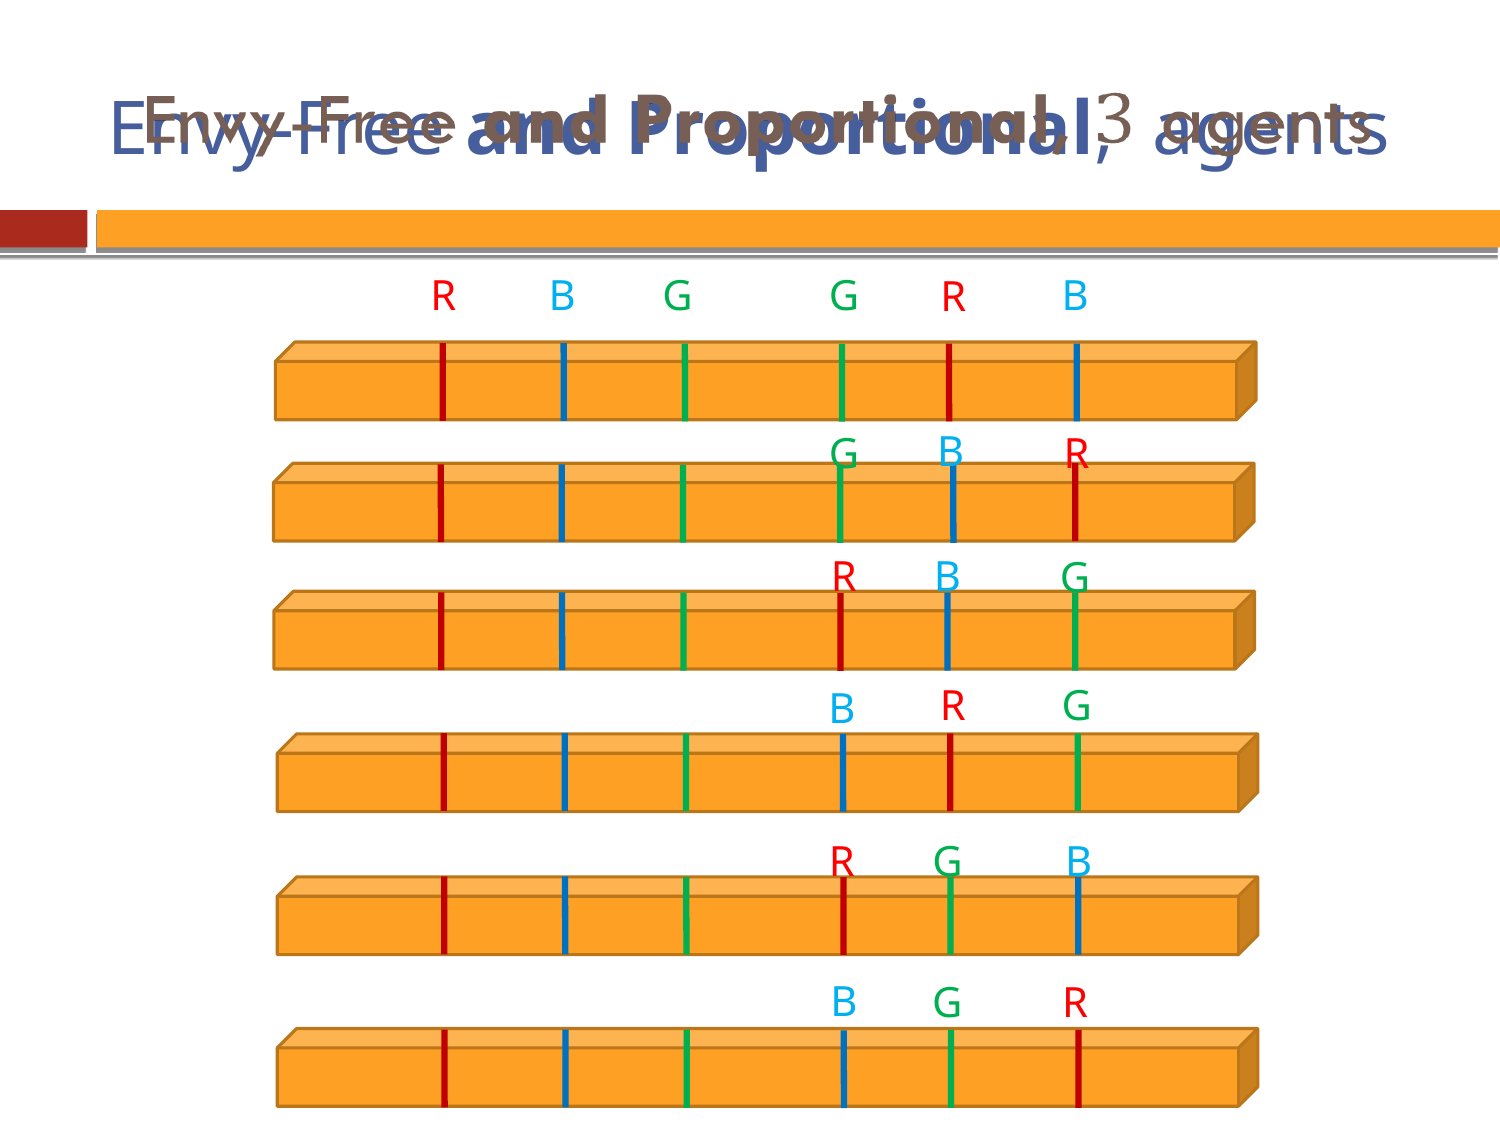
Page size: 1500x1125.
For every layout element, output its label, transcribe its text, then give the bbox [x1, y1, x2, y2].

text_box R [924, 671, 981, 737]
text_box G [813, 261, 874, 327]
text_box R [1047, 968, 1103, 1034]
text_box G [1044, 543, 1106, 609]
text_box [1082, 1030, 1258, 1107]
text_box [847, 754, 947, 812]
text_box [277, 754, 682, 812]
text_box B [1046, 261, 1104, 327]
text_box [847, 897, 947, 955]
text_box G [647, 261, 708, 327]
text_box [954, 897, 1075, 955]
text_box [273, 483, 437, 541]
text_box R [925, 262, 981, 328]
text_box [847, 1048, 947, 1106]
text_box [954, 754, 1074, 812]
text_box [844, 483, 950, 541]
text_box [951, 611, 1072, 669]
text_box [953, 362, 1073, 420]
text_box [687, 611, 837, 669]
text_box [1080, 343, 1256, 420]
text_box [690, 897, 840, 955]
text_box R [814, 826, 870, 892]
text_box [569, 897, 683, 955]
text_box [1079, 464, 1255, 542]
text_box B [922, 417, 979, 483]
text_box G [1046, 670, 1107, 736]
text_box B [813, 674, 871, 740]
text_box G [917, 968, 978, 1034]
text_box [93, 43, 1431, 206]
text_box [566, 611, 680, 669]
text_box [446, 362, 560, 420]
text_box [277, 897, 441, 955]
text_box R [1048, 419, 1105, 485]
text_box [690, 754, 839, 812]
text_box R [415, 261, 472, 327]
text_box [448, 1048, 562, 1106]
text_box B [815, 967, 873, 1033]
text_box [448, 897, 562, 955]
text_box [844, 611, 944, 669]
text_box [277, 1048, 441, 1106]
text_box [957, 483, 1072, 541]
text_box [1081, 735, 1258, 812]
text_box [1079, 592, 1255, 670]
text_box [445, 611, 559, 669]
text_box B [918, 542, 976, 608]
text_box [569, 1048, 683, 1106]
text_box [567, 362, 681, 420]
text_box [1082, 878, 1258, 955]
text_box G [917, 826, 978, 892]
text_box [444, 483, 558, 541]
text_box [274, 611, 438, 669]
text_box [690, 1048, 840, 1106]
text_box [846, 362, 945, 420]
text_box B [1050, 826, 1107, 892]
text_box [565, 483, 679, 541]
text_box B [533, 261, 591, 327]
text_box [689, 362, 838, 420]
text_box [955, 1048, 1075, 1106]
text_box [275, 362, 439, 420]
text_box G [813, 419, 874, 485]
text_box R [816, 542, 872, 608]
text_box [687, 483, 837, 541]
